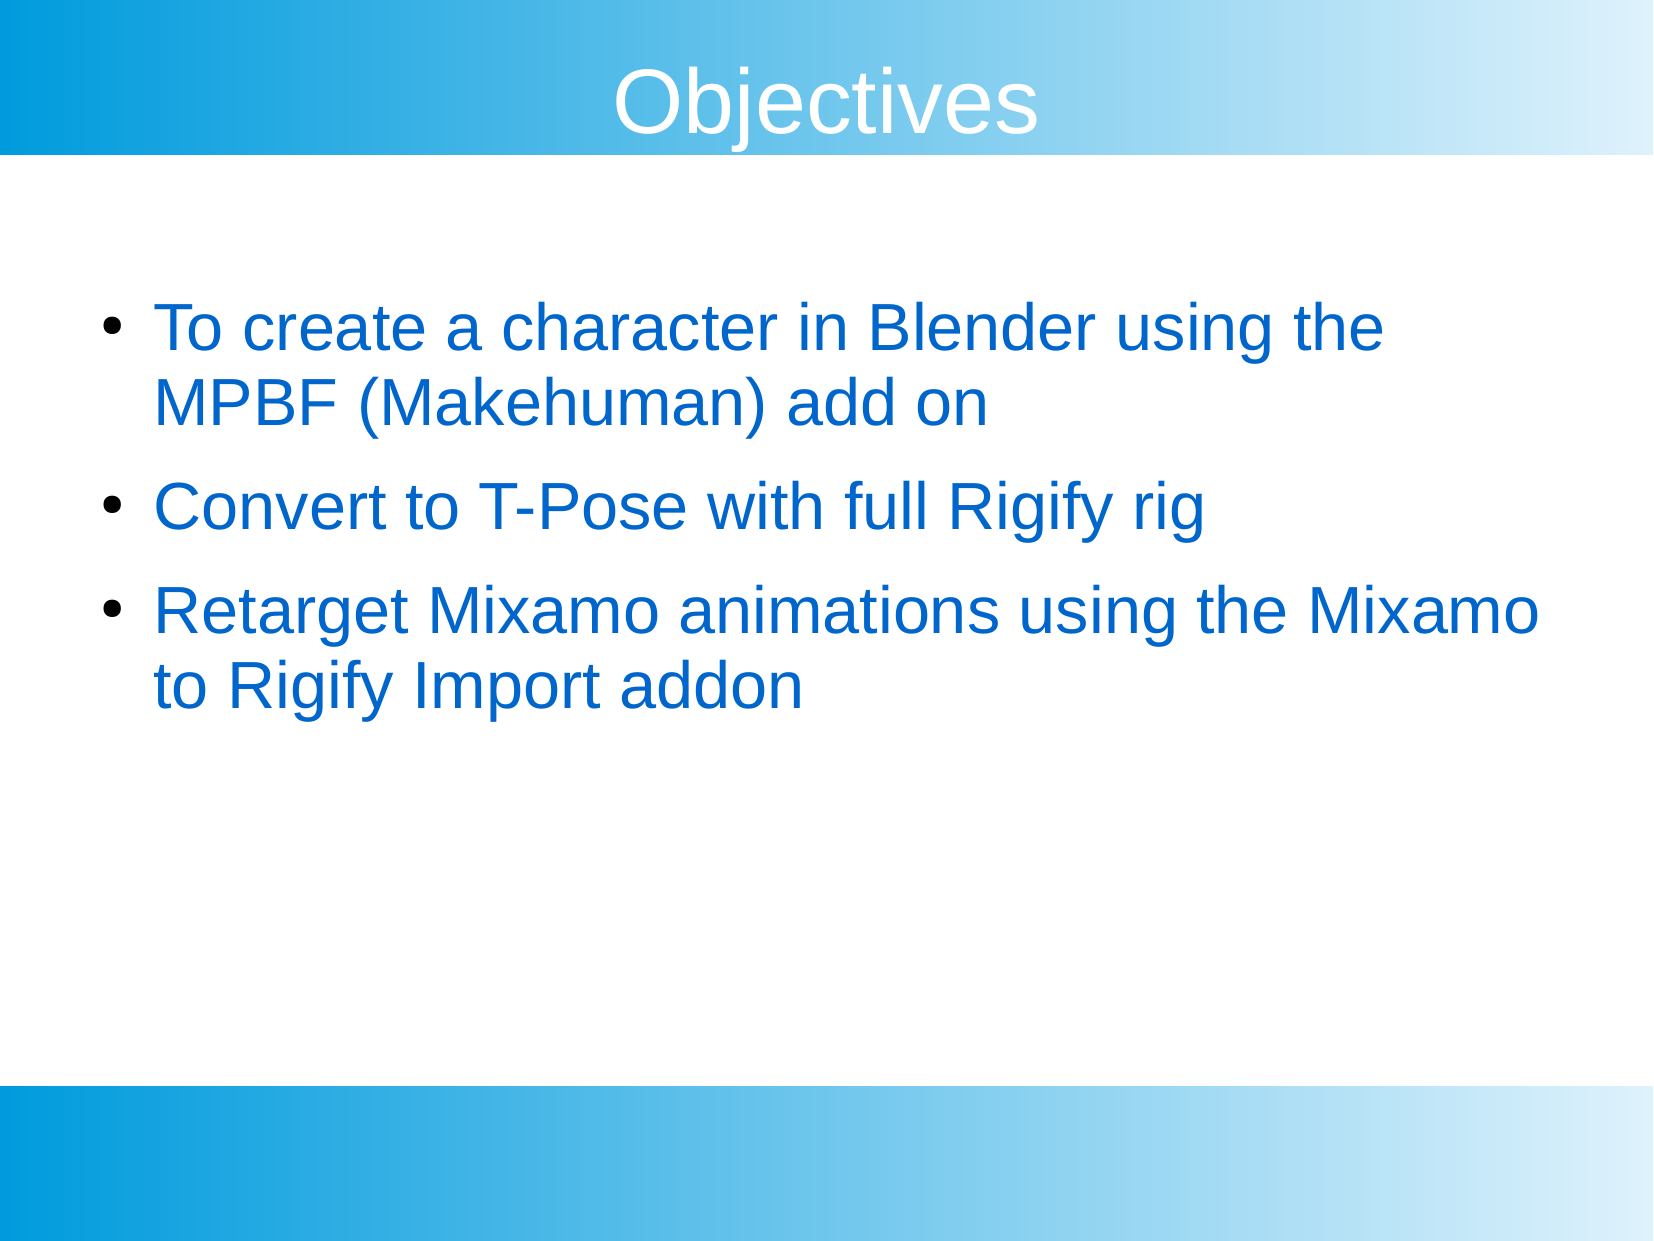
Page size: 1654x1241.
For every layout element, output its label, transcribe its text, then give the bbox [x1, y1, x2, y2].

title Objectives [82, 49, 1571, 155]
list To create a character in Blender using the MPBF (Makehuman) add on Convert to T-Pose with full Rigify rig Retarget Mixamo animations using the Mixamo to Rigify Import addon [82, 290, 1571, 1010]
